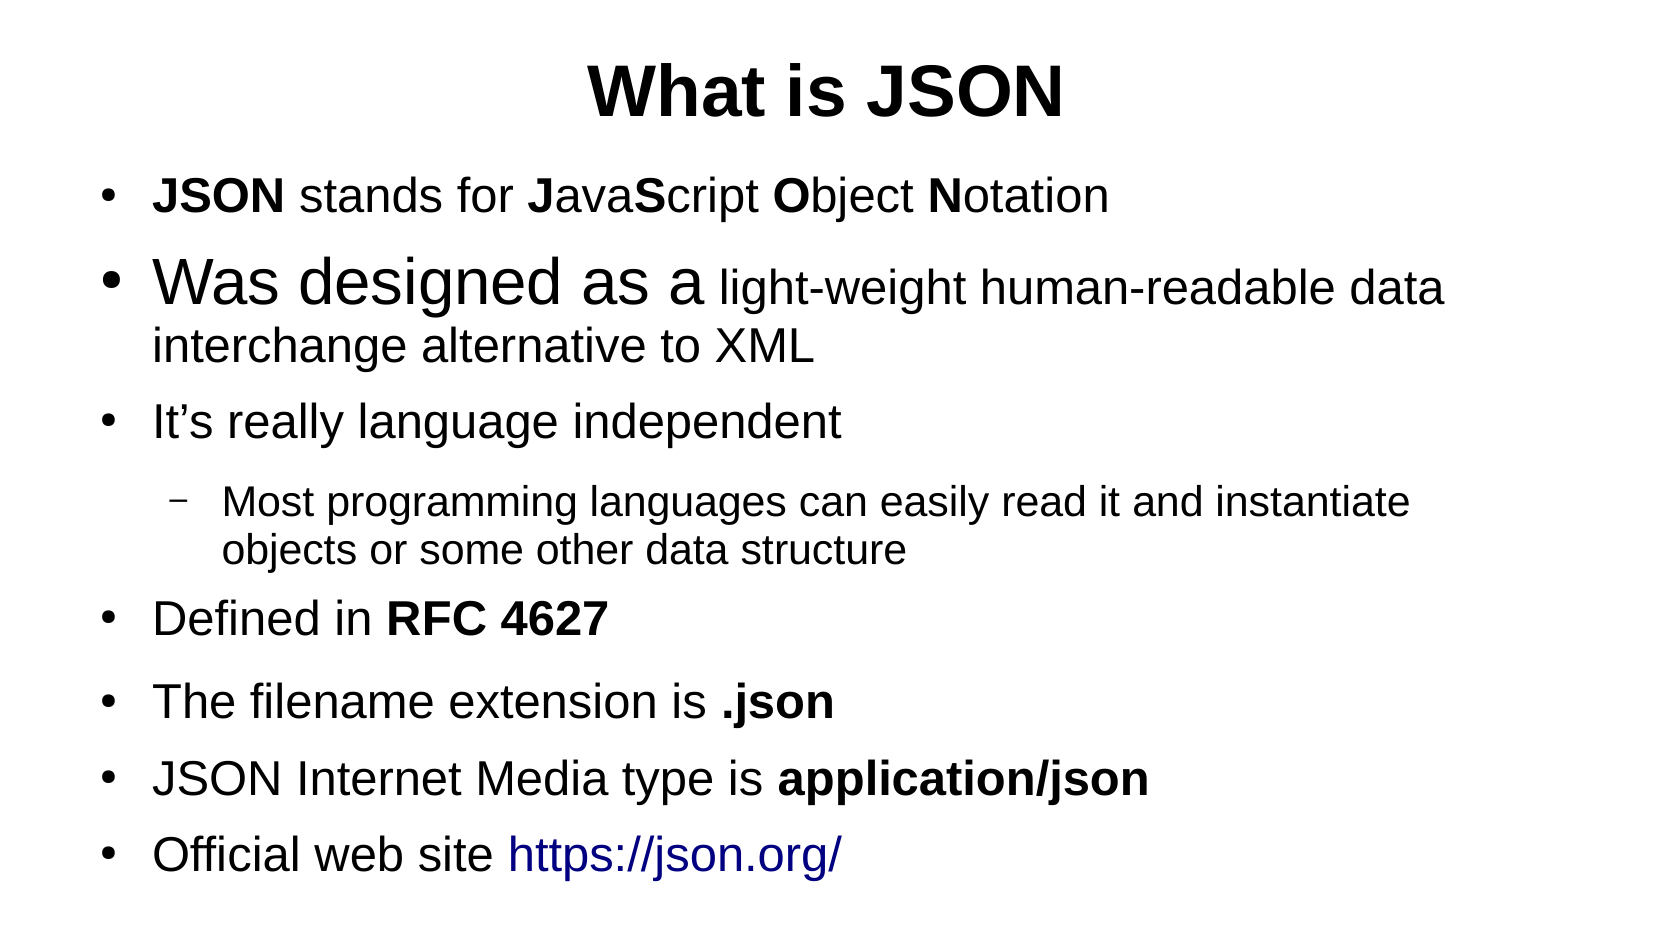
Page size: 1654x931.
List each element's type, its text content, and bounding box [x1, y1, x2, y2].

list JSON stands for JavaScript Object Notation Was designed as a light-weight human-readable data interchange alternative to XML It’s really language independent Most programming languages can easily read it and instantiate objects or some other data structure Defined in RFC 4627 The filename extension is .json JSON Internet Media type is application/json Official web site https://json.org/ [82, 168, 1538, 889]
title What is JSON [82, 37, 1571, 147]
